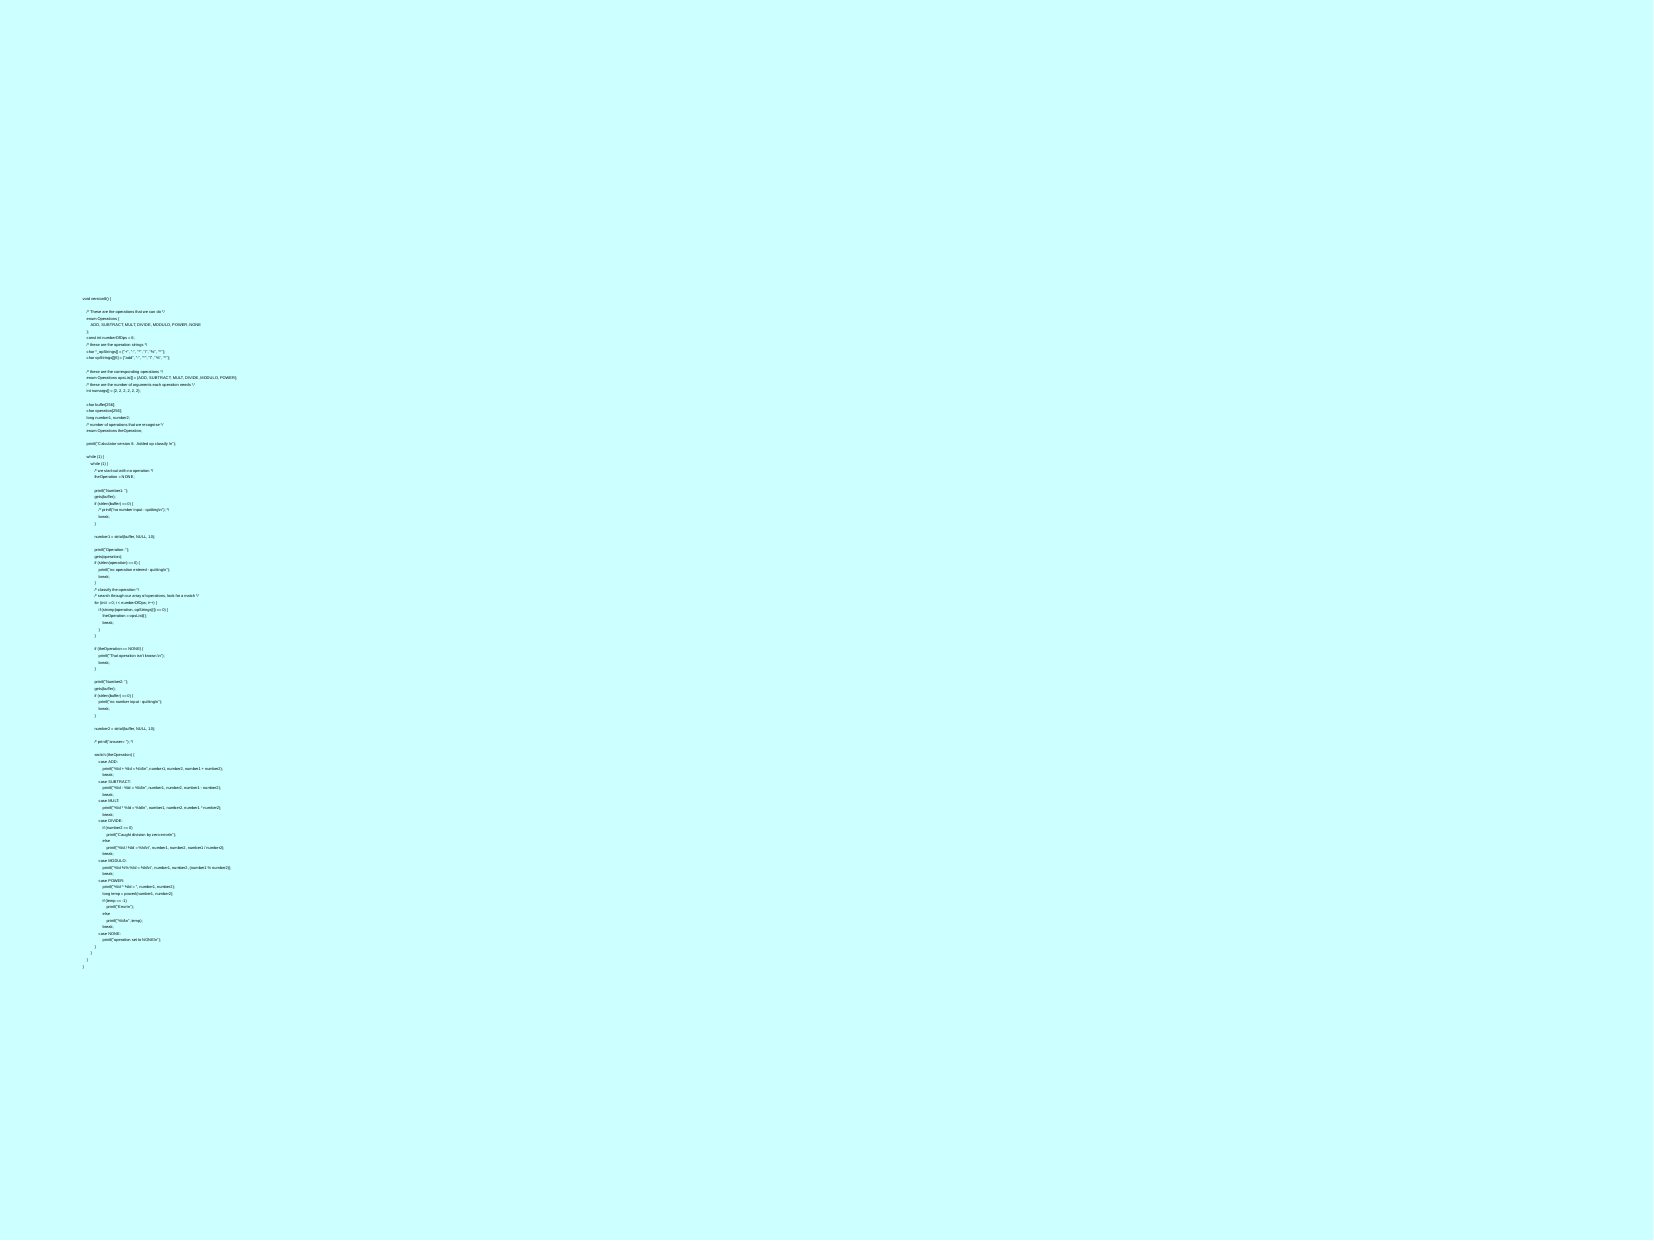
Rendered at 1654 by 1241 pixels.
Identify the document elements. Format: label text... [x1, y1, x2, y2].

list void version8() { /* These are the operations that we can do */ enum Operations { ADD, SUBTRACT, MULT, DIVIDE, MODULO, POWER, NONE }; const int numberOfOps = 6; /* these are the operation strings */ char *_opStrings[] = {"+", "-", "*", "/", "%", "^"}; char opStrings[][6] = {"add", "-", "*", "/", "%", "^"}; /* these are the corresponding operations */ enum Operations opsList[] = {ADD, SUBTRACT, MULT, DIVIDE, MODULO, POWER}; /* these are the number of arguments each operation needs */ int numargs[] = {2, 2, 2, 2, 2, 2}; char buffer[256]; char operation[256]; long number1, number2; /* number of operations that we recognise */ enum Operations theOperation; printf("Calculator version 8. Added op classify \n"); while (1) { while (1) { /* we start out with no operation */ theOperation = NONE; printf("Number1: "); gets(buffer); if (strlen(buffer) == 0) { /* printf("no number input - quitting\n"); */ break; } number1 = strtol(buffer, NULL, 10); printf("Operation: "); gets(operation); if (strlen(operation) == 0) { printf("no operation entered - quitting\n"); break; } /* classify the operation */ /* search through our array of operations, look for a match */ for (int i = 0; i < numberOfOps; i++) { if (strcmp(operation, opStrings[i]) == 0) { theOperation = opsList[i]; break; } } if (theOperation == NONE) { printf("That operation isn't known.\n"); break; } printf("Number2: "); gets(buffer); if (strlen(buffer) == 0) { printf("no number input - quitting\n"); break; } number2 = strtol(buffer, NULL, 10); /* printf("answer= "); */ switch (theOperation) { case ADD: printf("%ld + %ld = %ld\n", number1, number2, number1 + number2); break; case SUBTRACT: printf("%ld - %ld = %ld\n", number1, number2, number1 - number2); break; case MULT: printf("%ld * %ld = %ld\n", number1, number2, number1 * number2); break; case DIVIDE: if (number2 == 0) printf("Caught division by zero error\n"); else printf("%ld / %ld = %ld\n", number1, number2, number1 / number2); break; case MODULO: printf("%ld %% %ld = %ld\n", number1, number2, (number1 % number2)); break; case POWER: printf("%ld ^ %ld = ", number1, number2); long temp = powerl(number1, number2); if (temp == -1) printf("Error\n"); else printf("%ld\n", temp); break; case NONE: printf("operation set to NONE\n"); } } } } [82, 290, 1538, 1010]
